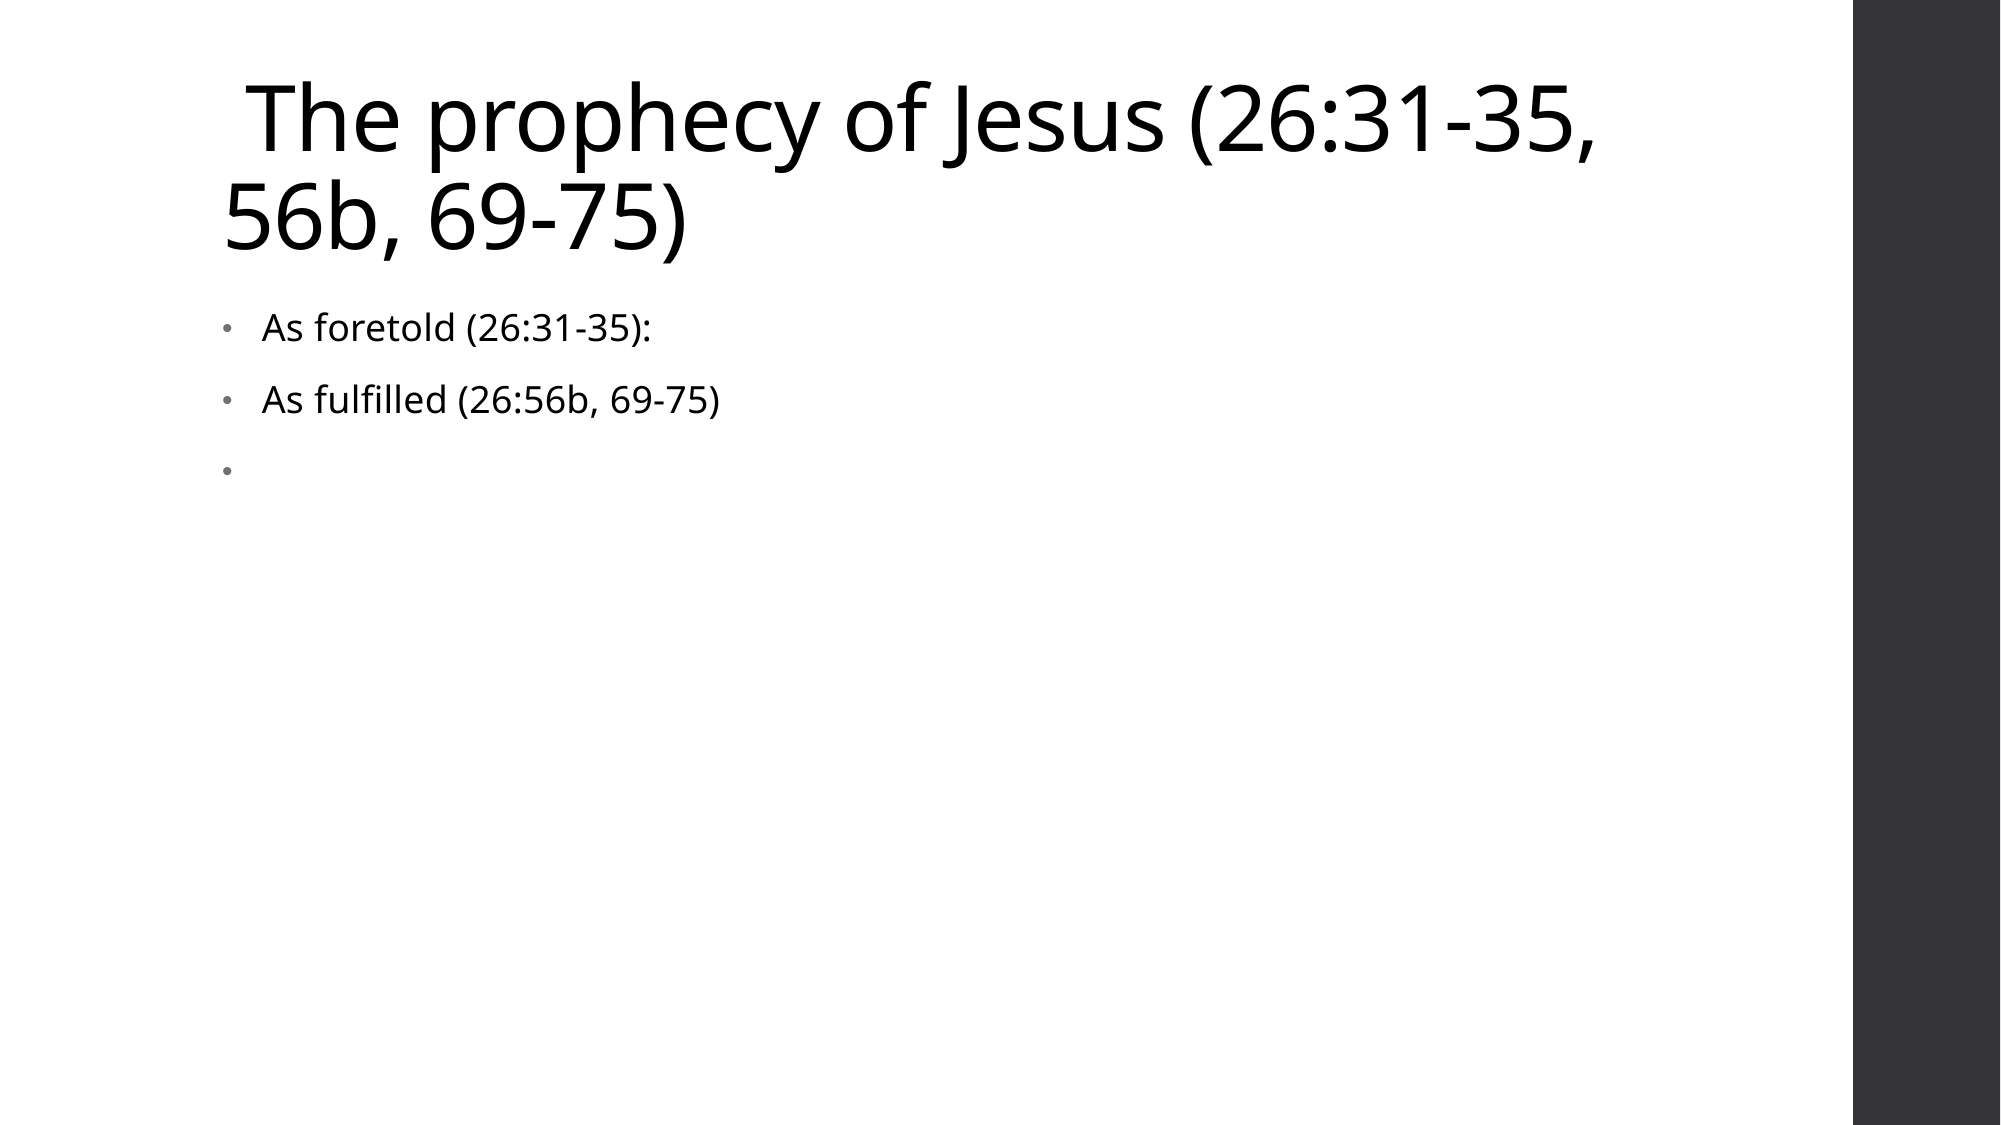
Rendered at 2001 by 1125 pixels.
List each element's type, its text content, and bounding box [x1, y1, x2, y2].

title The prophecy of Jesus (26:31-35, 56b, 69-75) [206, 60, 1797, 278]
list As foretold (26:31-35): As fulfilled (26:56b, 69-75) [206, 299, 1617, 1014]
